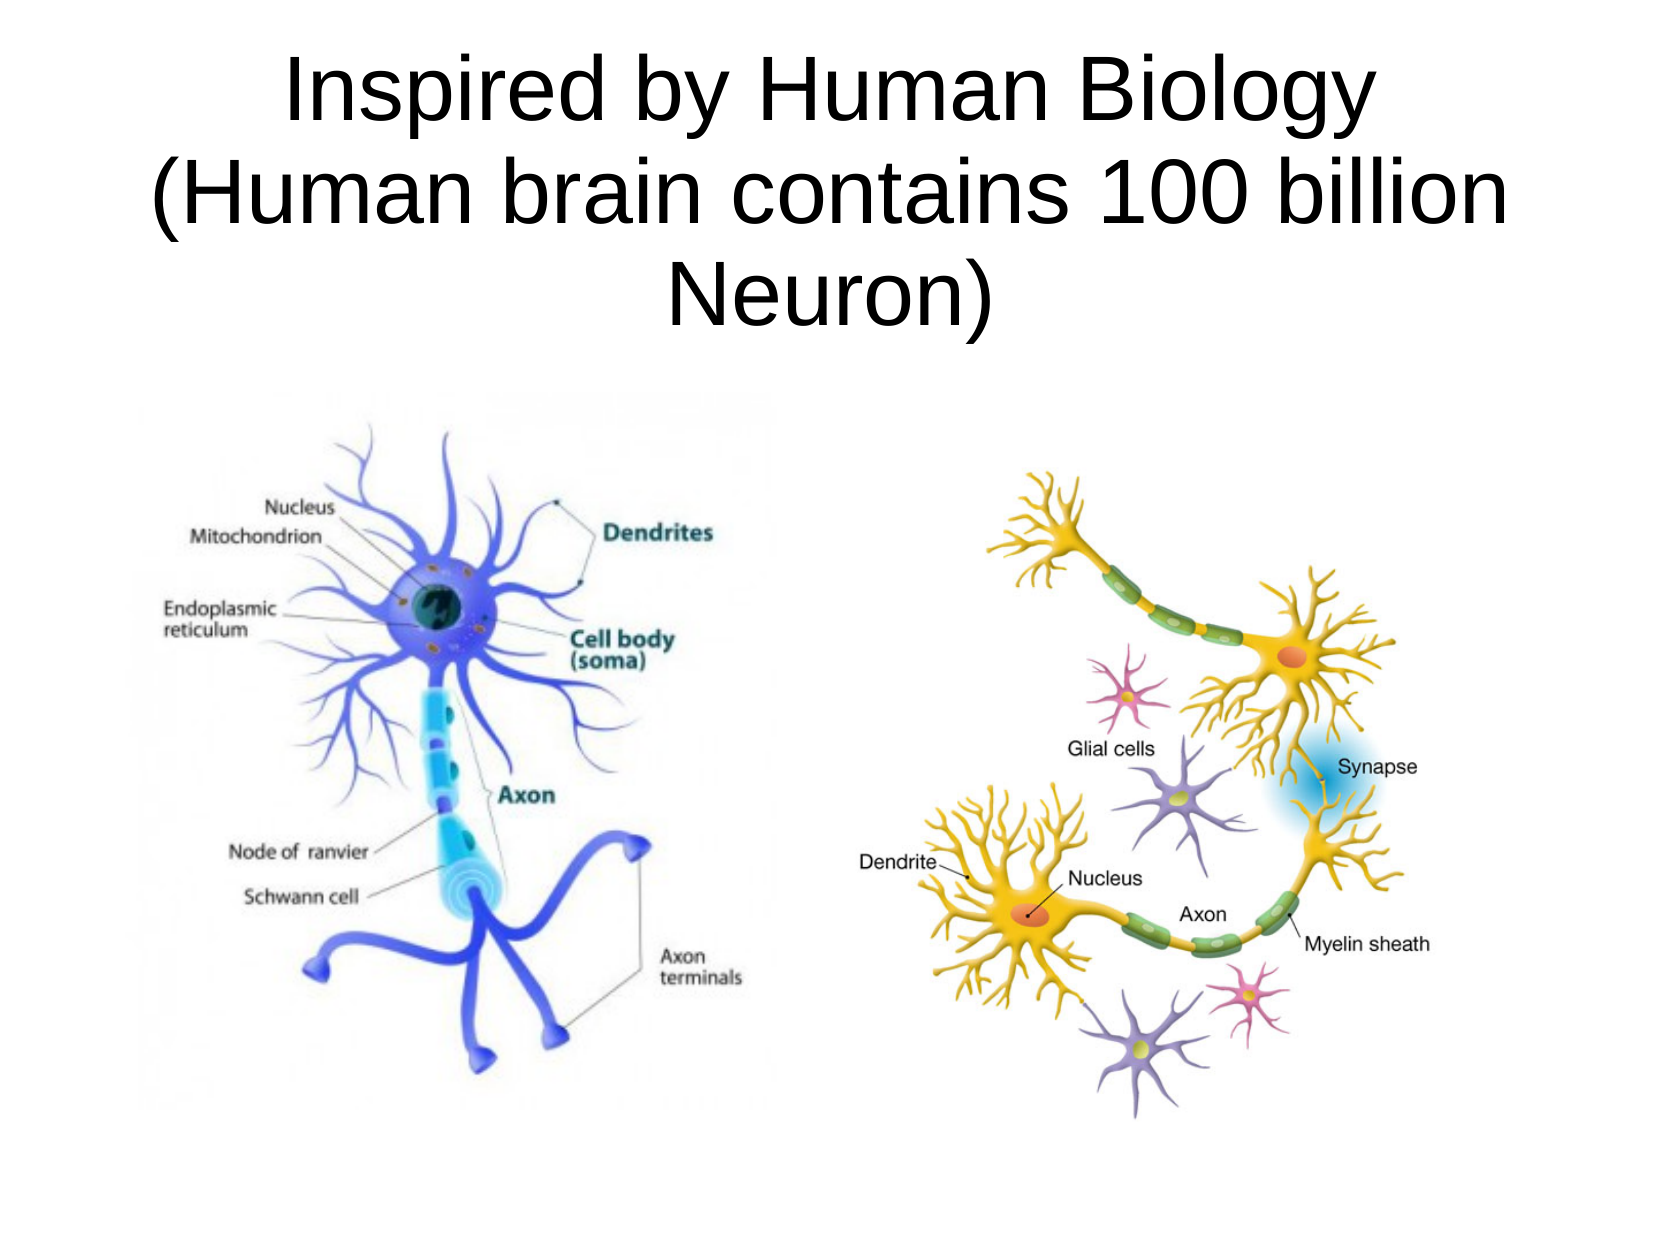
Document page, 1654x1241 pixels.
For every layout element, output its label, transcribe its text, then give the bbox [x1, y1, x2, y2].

title Inspired by Human Biology (Human brain contains 100 billion Neuron) [86, 38, 1576, 346]
picture [45, 392, 1501, 1140]
